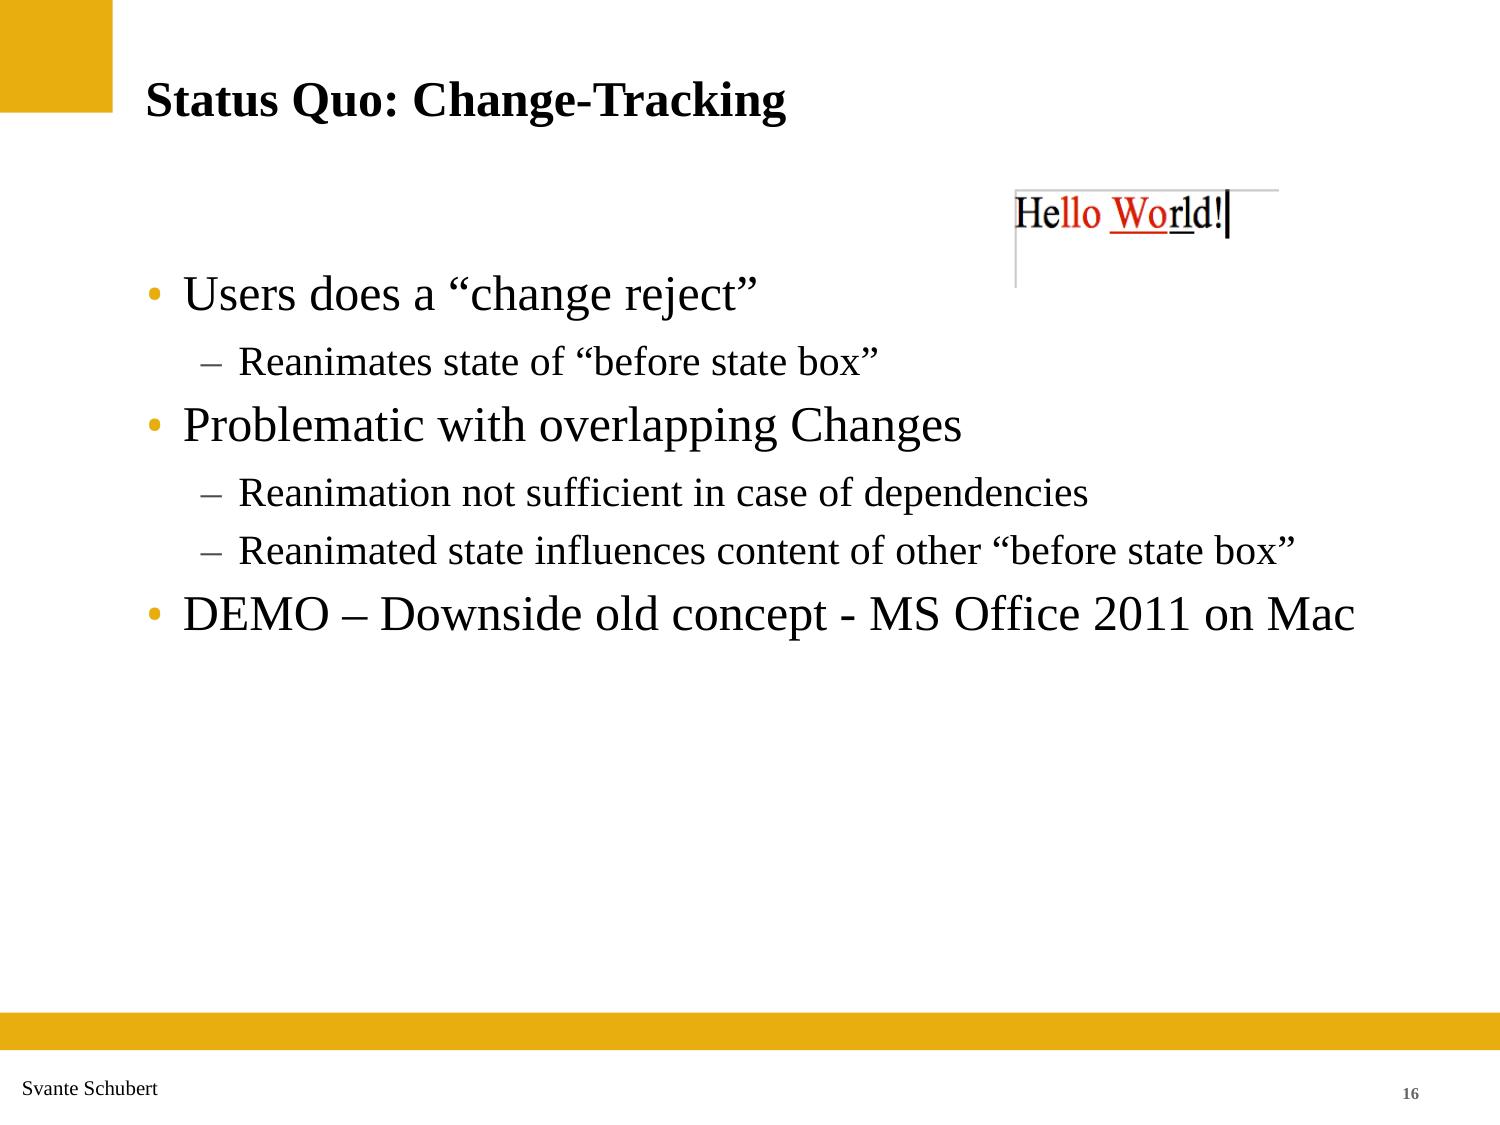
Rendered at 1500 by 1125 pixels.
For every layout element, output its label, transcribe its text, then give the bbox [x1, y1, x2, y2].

picture [961, 107, 1279, 288]
title Status Quo: Change-Tracking [145, 67, 1388, 219]
list Users does a “change reject” Reanimates state of “before state box” Problematic with overlapping Changes Reanimation not sufficient in case of dependencies Reanimated state influences content of other “before state box” DEMO – Downside old concept - MS Office 2011 on Mac [145, 265, 1423, 1009]
